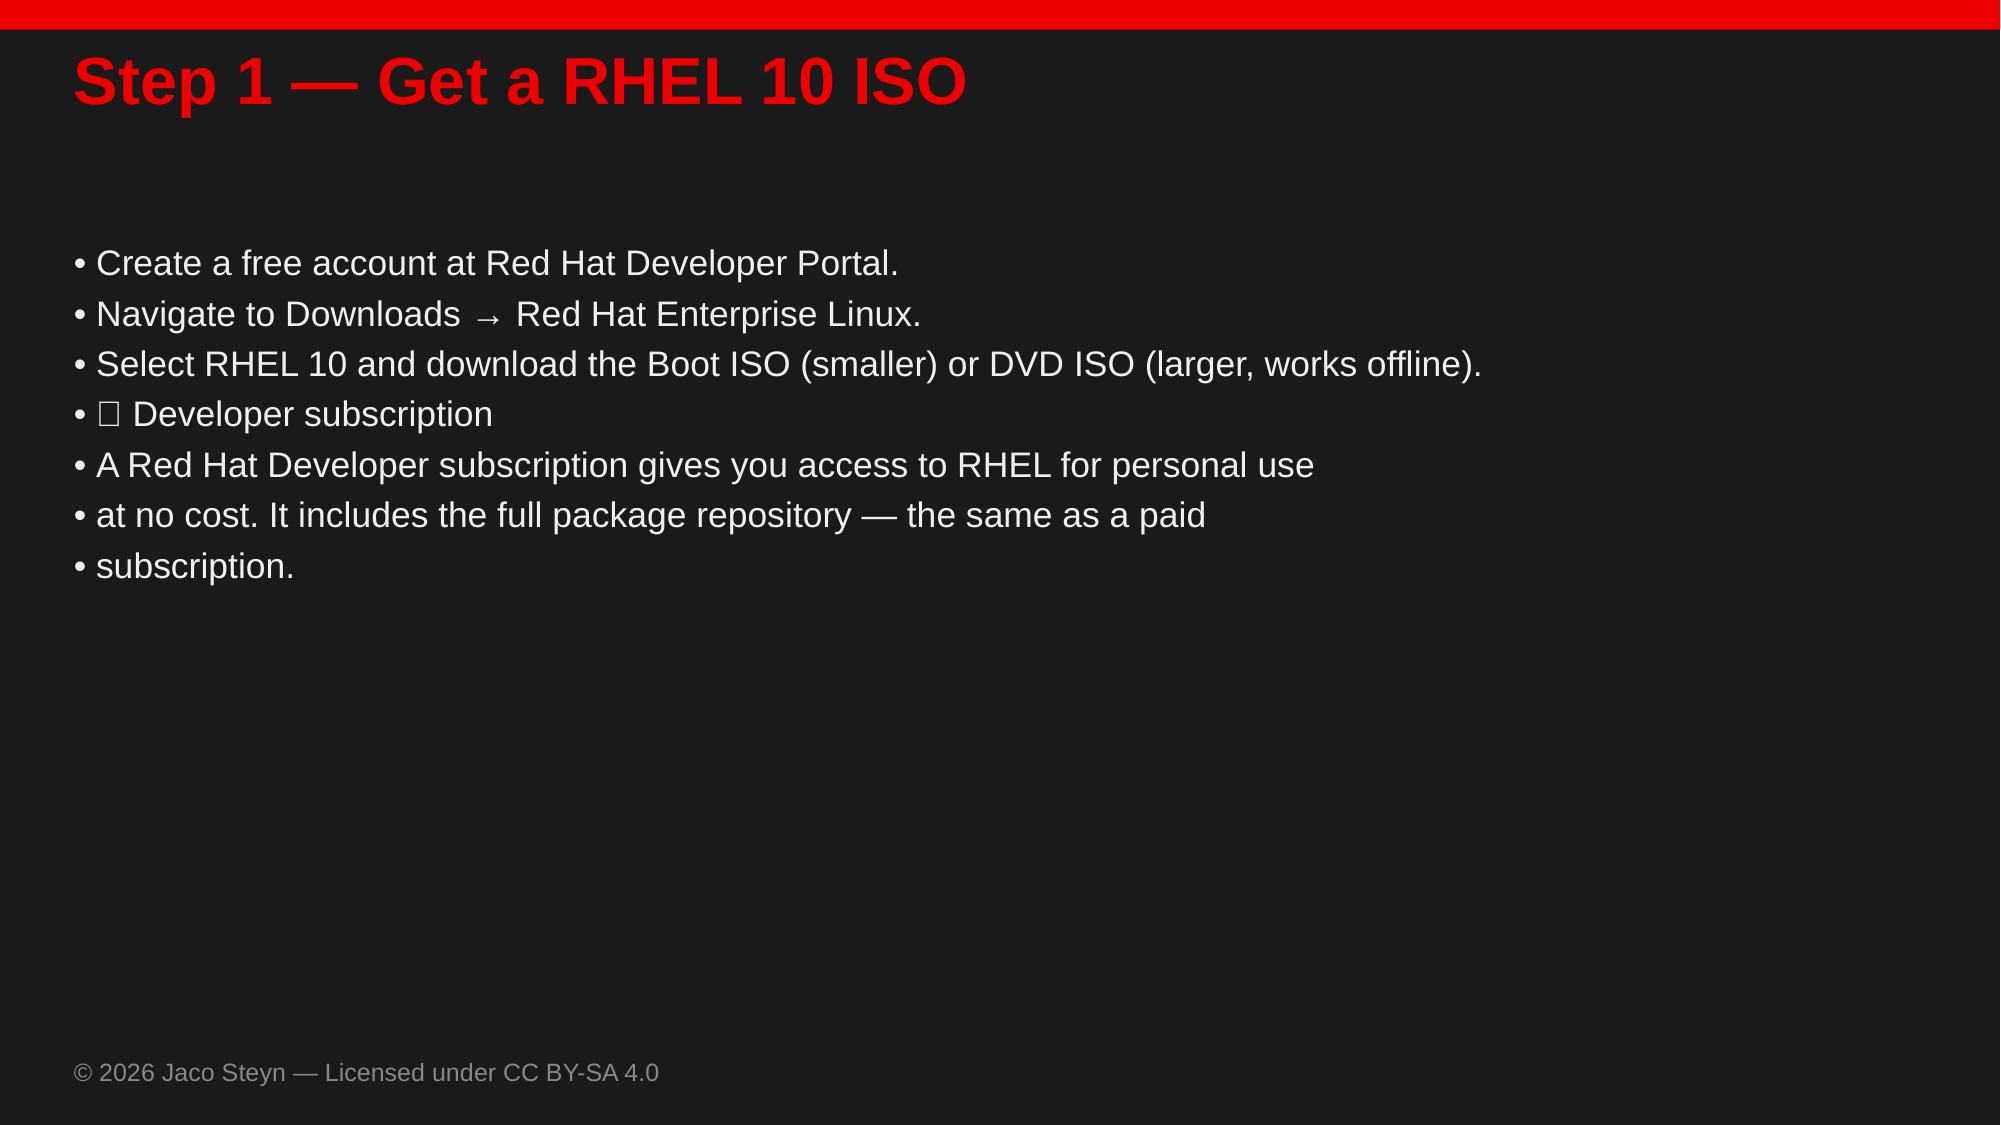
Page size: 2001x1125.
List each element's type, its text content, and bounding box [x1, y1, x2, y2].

text_box Step 1 — Get a RHEL 10 ISO [59, 36, 1942, 208]
text_box [0, 0, 2001, 30]
text_box © 2026 Jaco Steyn — Licensed under CC BY-SA 4.0 [59, 1051, 1942, 1093]
text_box • Create a free account at Red Hat Developer Portal. • Navigate to Downloads → Red Hat Enterprise Linux. • Select RHEL 10 and download the Boot ISO (smaller) or DVD ISO (larger, works offline). • 💡 Developer subscription • A Red Hat Developer subscription gives you access to RHEL for personal use • at no cost. It includes the full package repository — the same as a paid • subscription. [59, 236, 1942, 1037]
